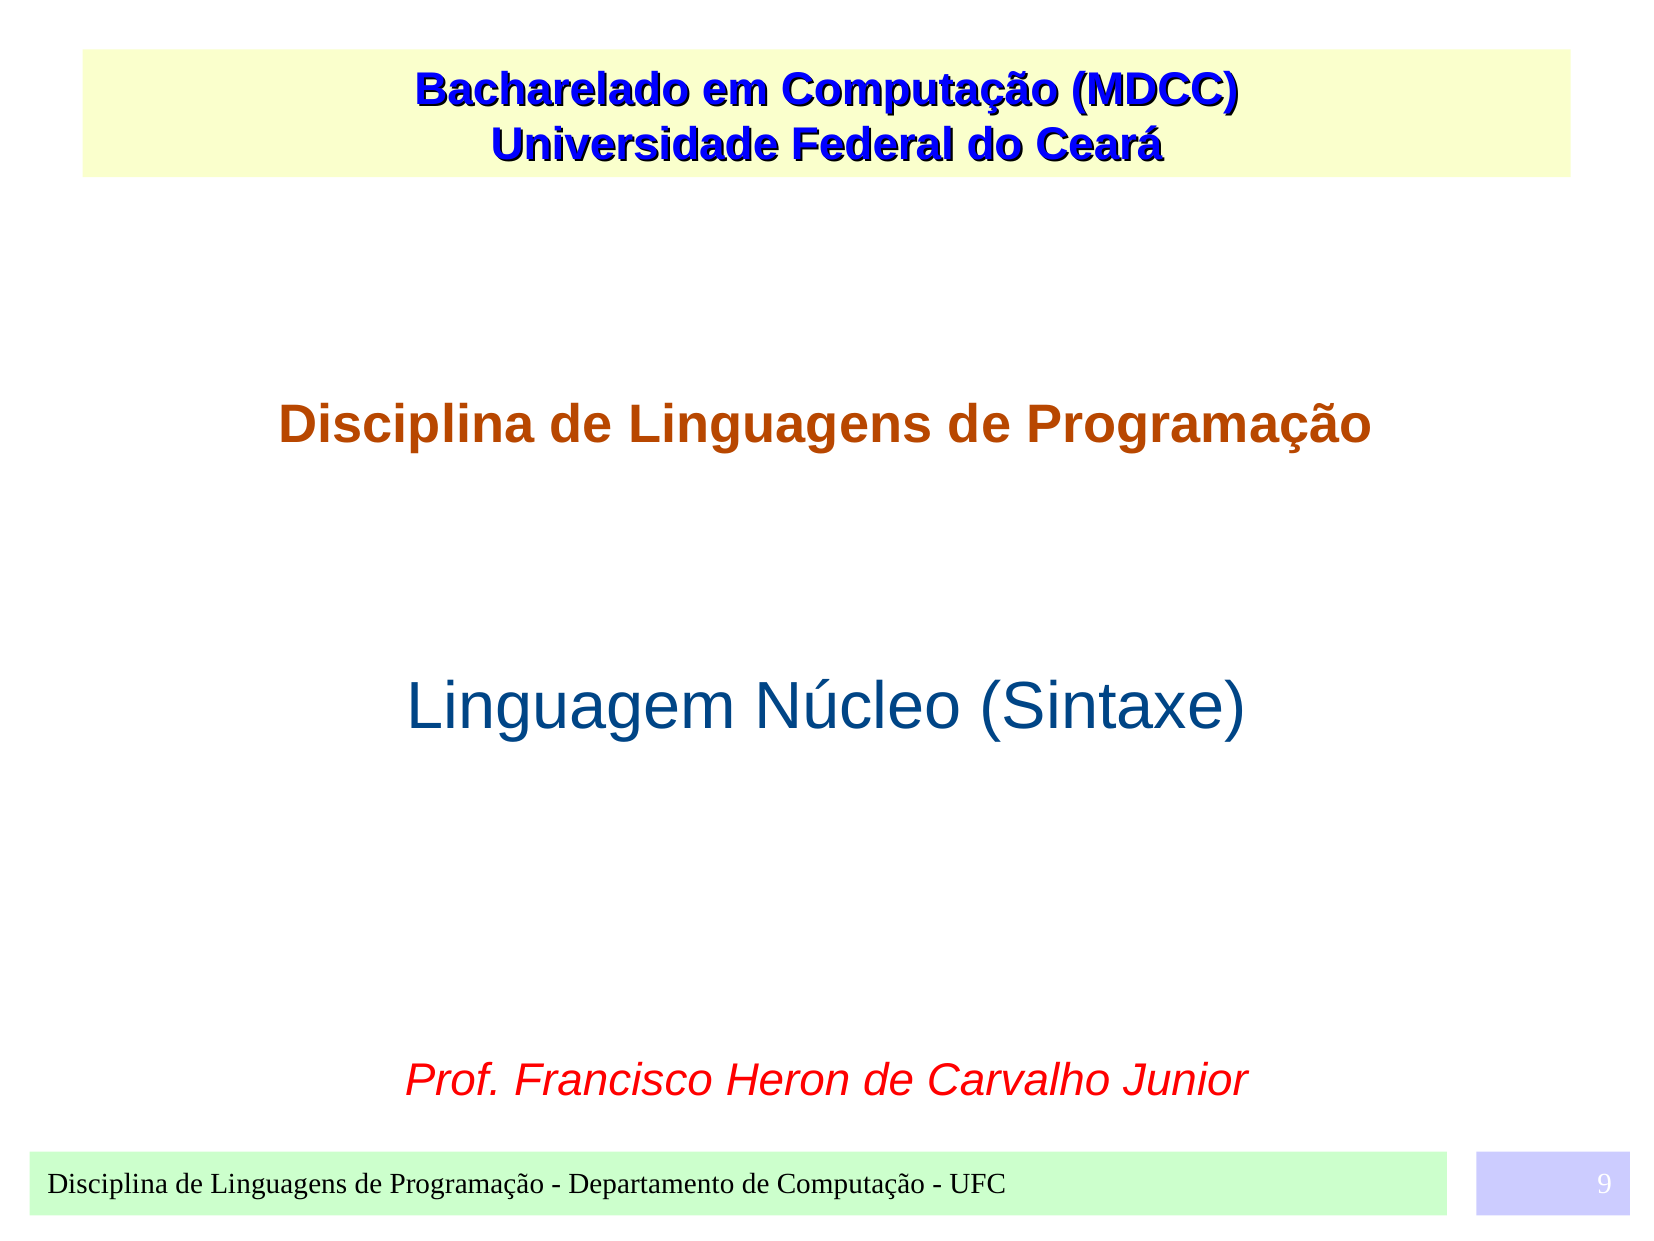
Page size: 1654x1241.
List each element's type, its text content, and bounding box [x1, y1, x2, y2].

subtitle Disciplina de Linguagens de Programação Linguagem Núcleo (Sintaxe) Prof. Francisco Heron de Carvalho Junior [82, 290, 1571, 1109]
title Bacharelado em Computação (MDCC) Universidade Federal do Ceará [82, 49, 1571, 178]
